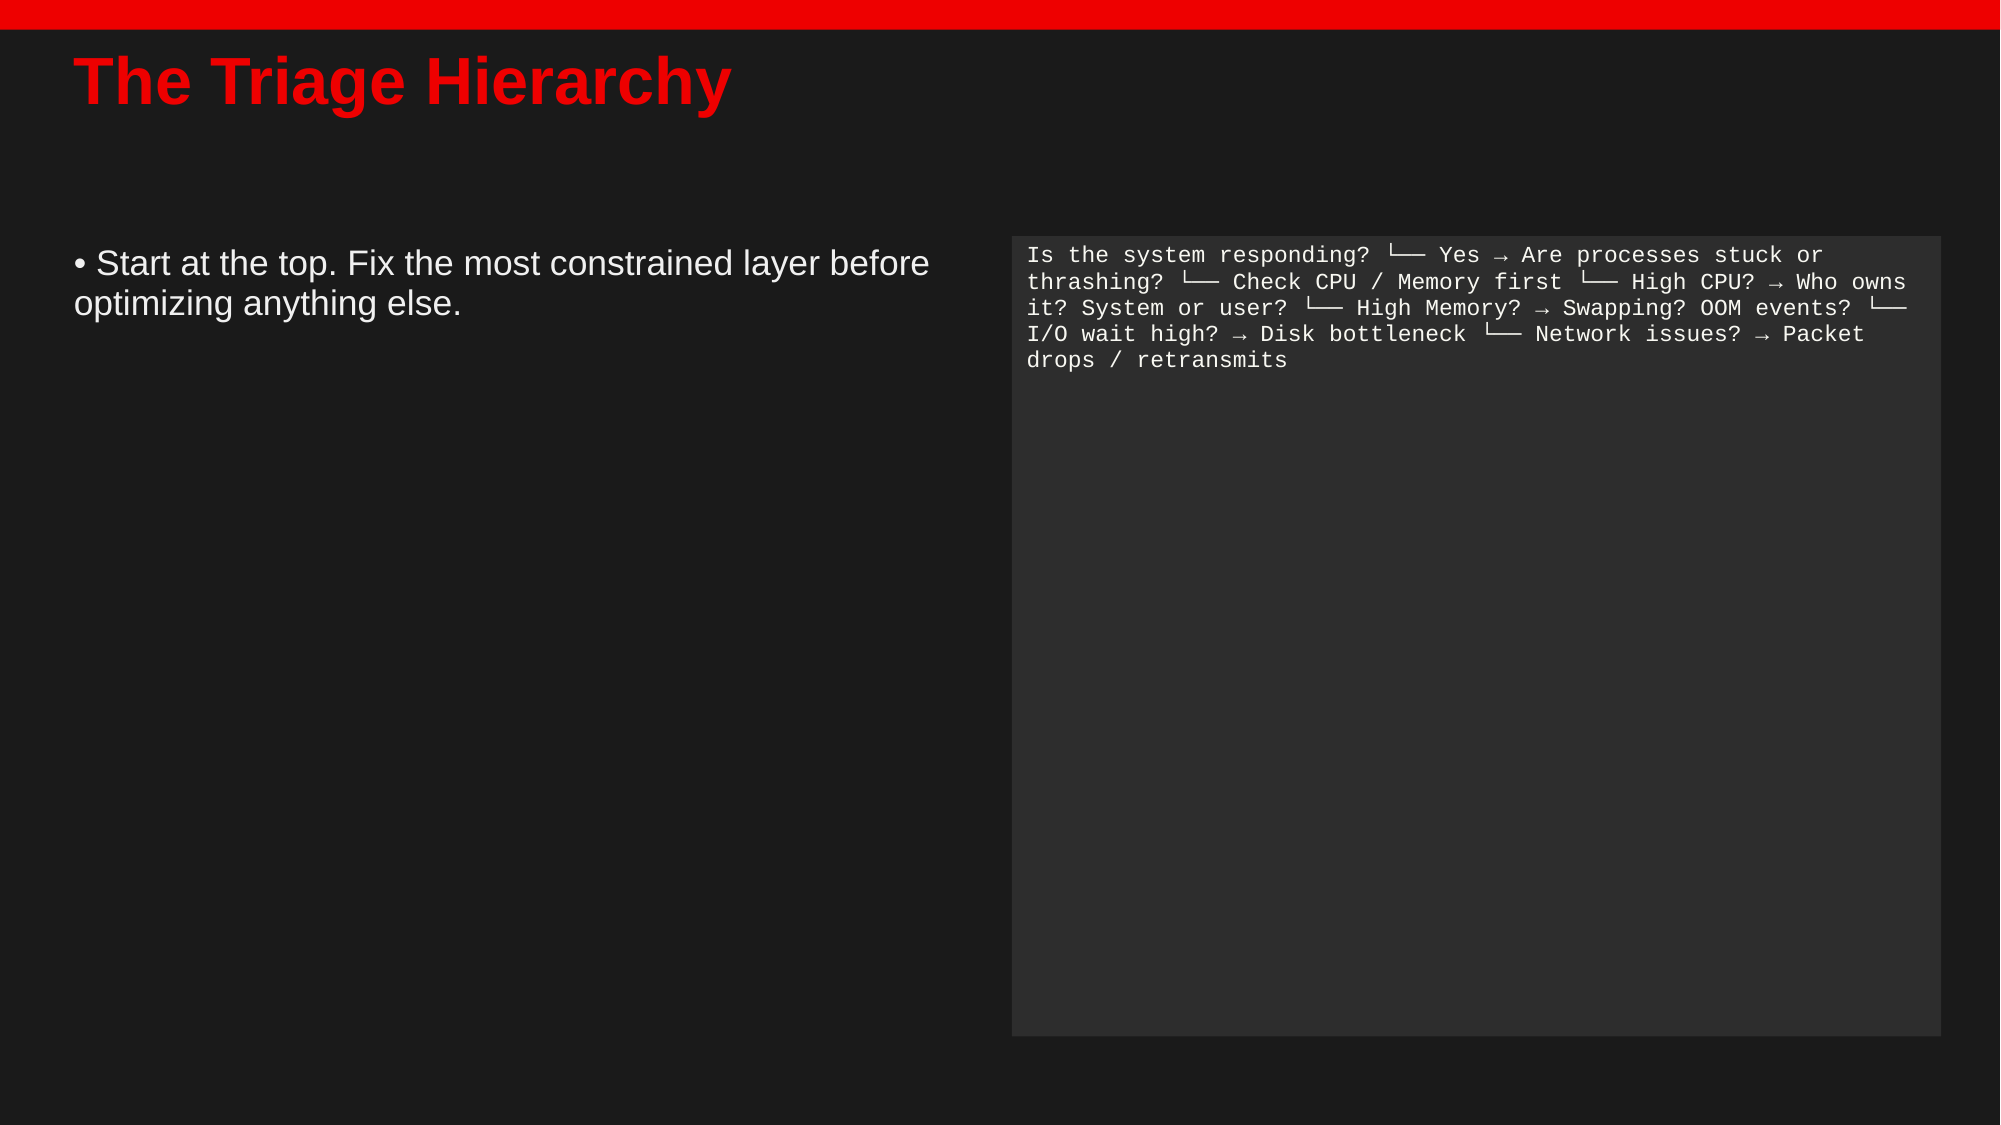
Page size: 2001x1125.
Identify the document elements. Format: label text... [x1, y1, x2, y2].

text_box Is the system responding? └── Yes → Are processes stuck or thrashing? └── Check CPU / Memory first └── High CPU? → Who owns it? System or user? └── High Memory? → Swapping? OOM events? └── I/O wait high? → Disk bottleneck └── Network issues? → Packet drops / retransmits [1011, 236, 1942, 1037]
text_box • Start at the top. Fix the most constrained layer before optimizing anything else. [59, 236, 989, 1037]
text_box [0, 0, 2001, 30]
text_box The Triage Hierarchy [59, 36, 1942, 208]
